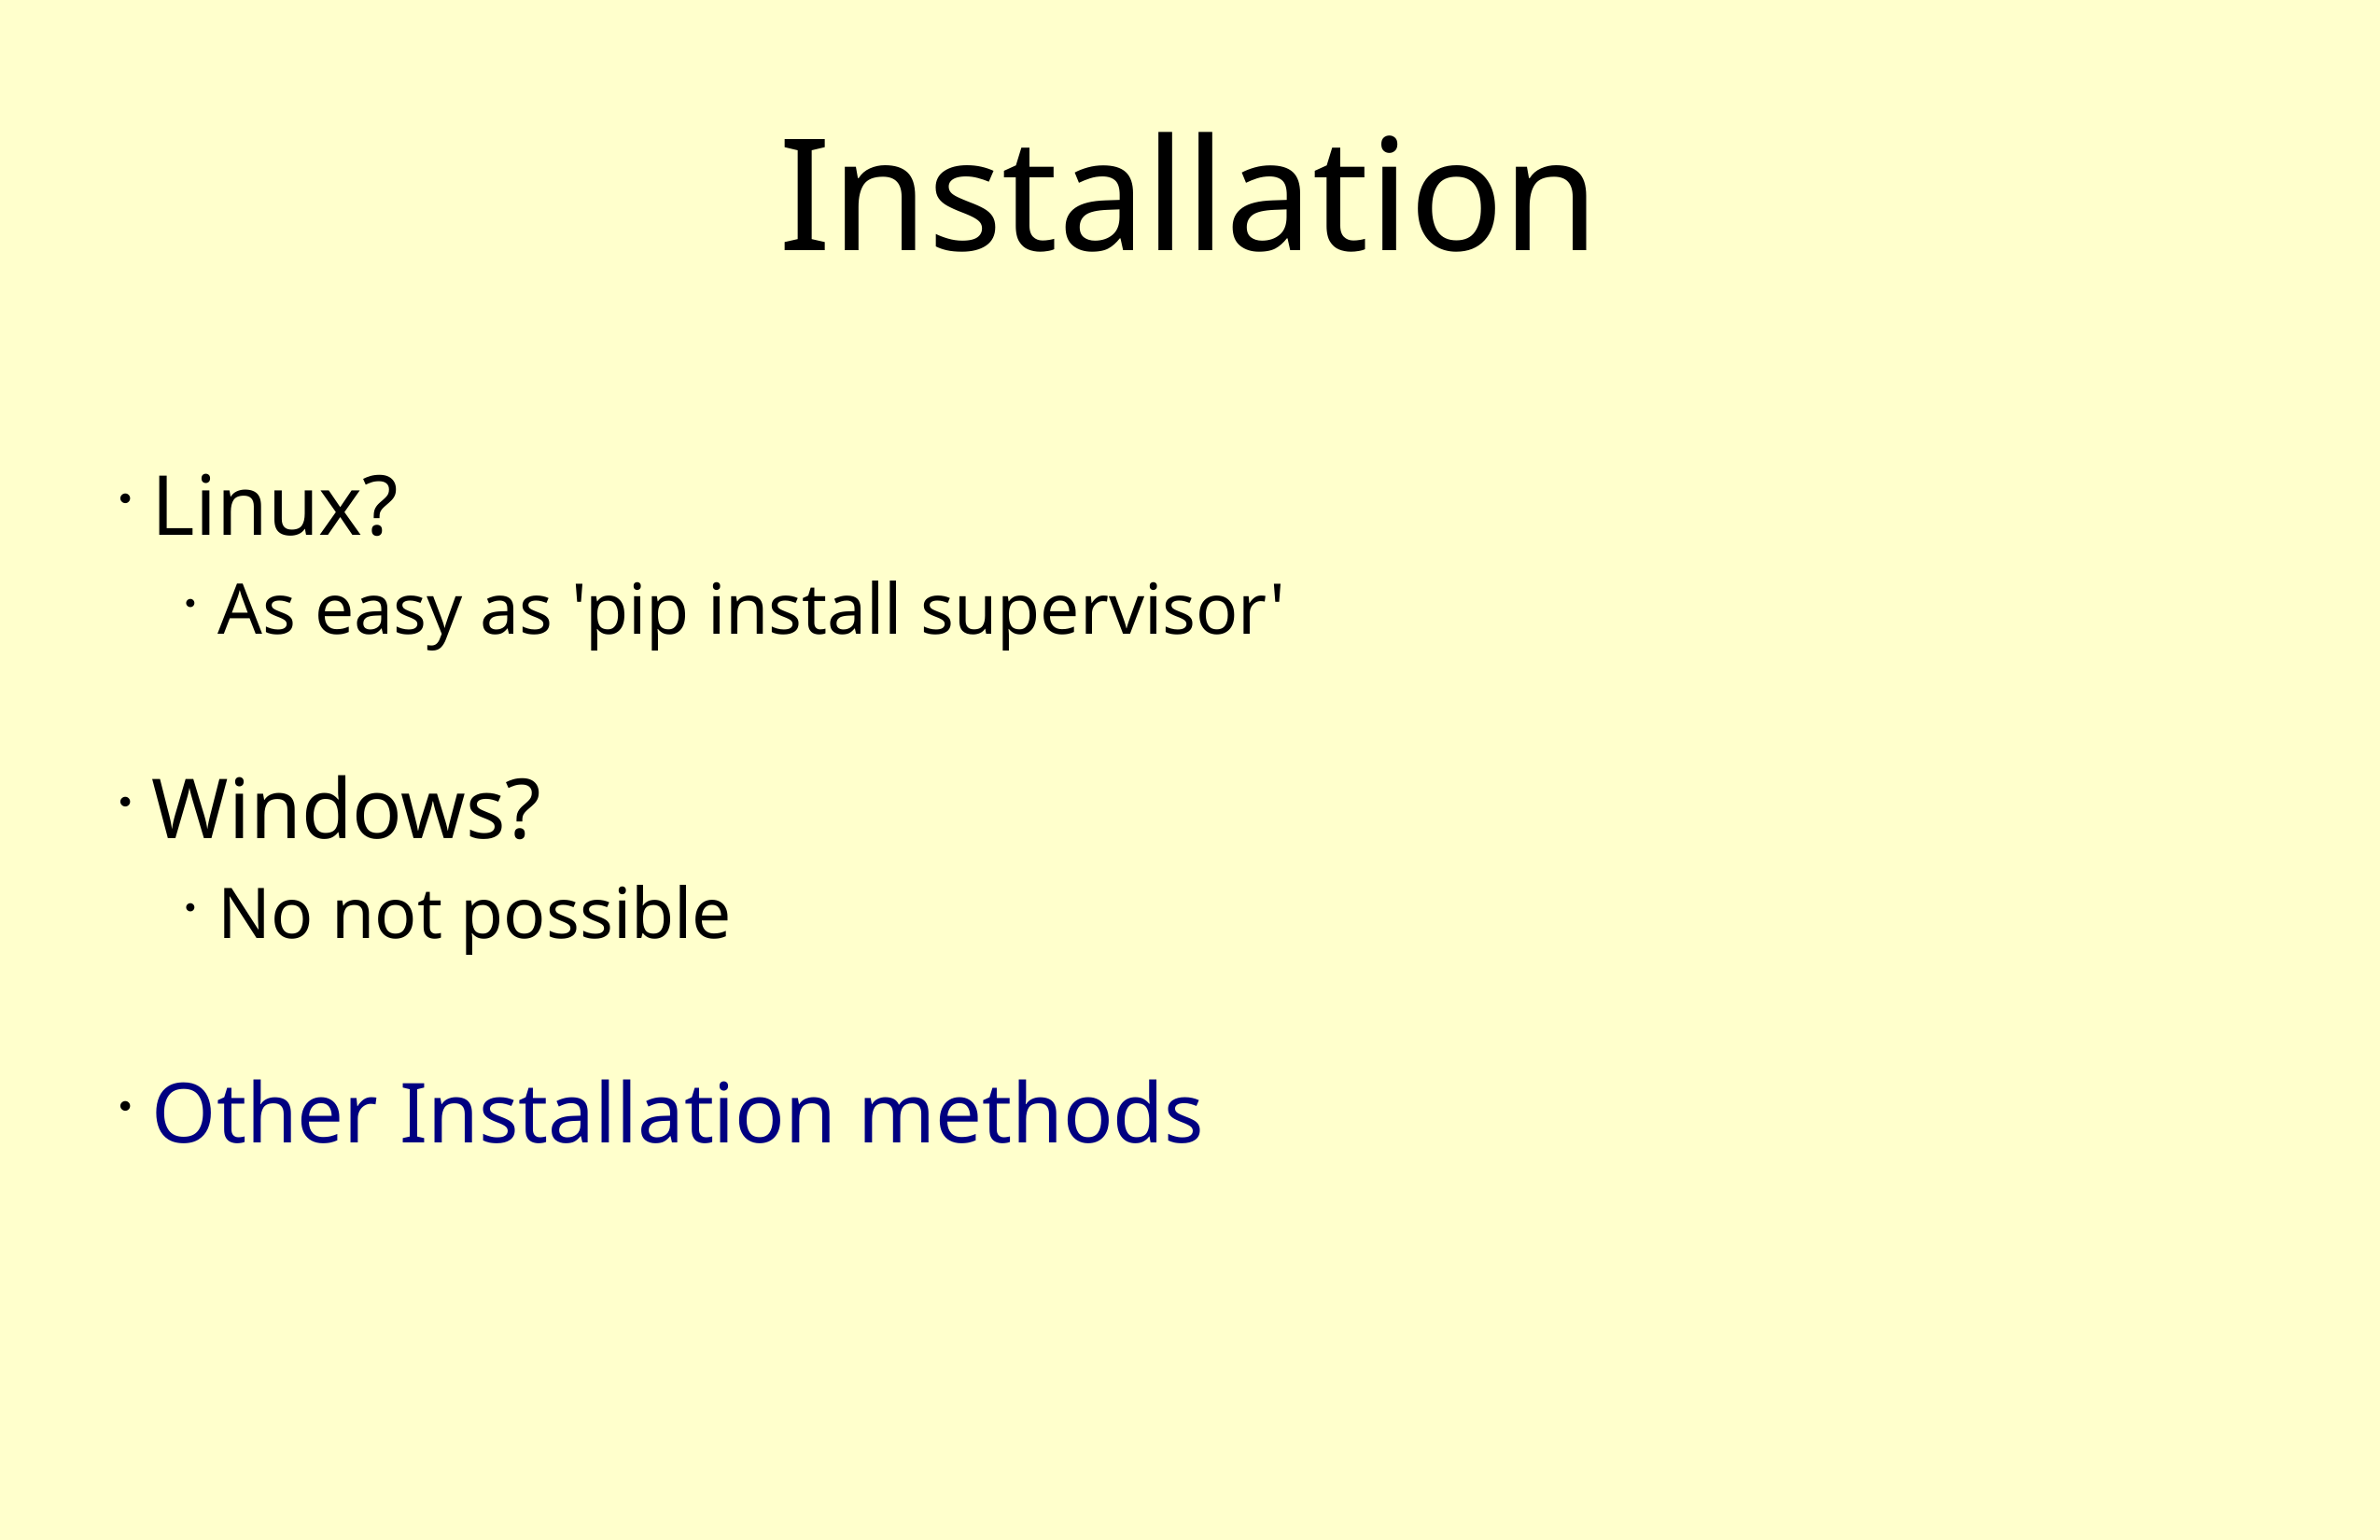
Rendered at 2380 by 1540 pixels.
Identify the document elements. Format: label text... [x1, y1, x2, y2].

title Installation [119, 61, 2261, 319]
subtitle Linux? As easy as 'pip install supervisor' Windows? No not possible Other Installation methods [119, 360, 1401, 1253]
